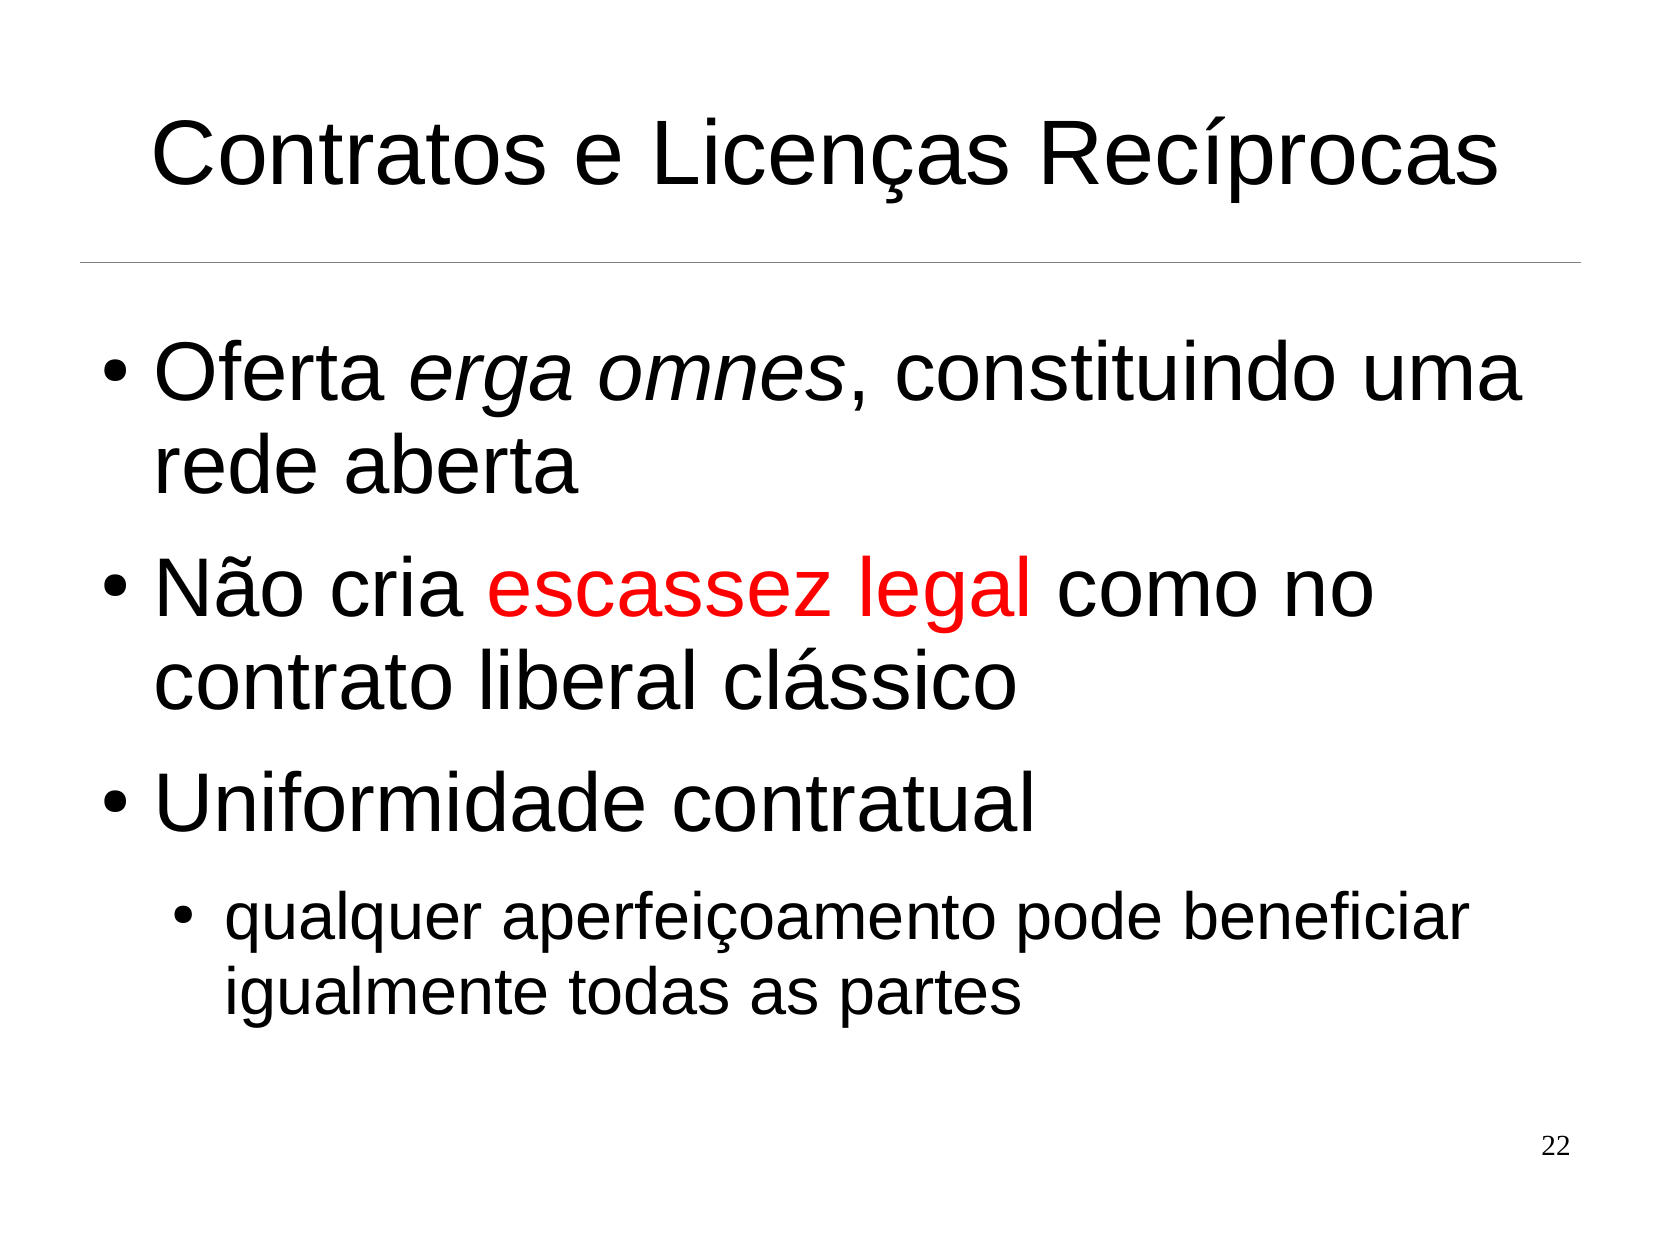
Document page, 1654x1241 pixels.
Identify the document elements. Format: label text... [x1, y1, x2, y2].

list Oferta erga omnes, constituindo uma rede aberta Não cria escassez legal como no contrato liberal clássico Uniformidade contratual qualquer aperfeiçoamento pode beneficiar igualmente todas as partes [82, 325, 1571, 1071]
title Contratos e Licenças Recíprocas [82, 56, 1571, 250]
